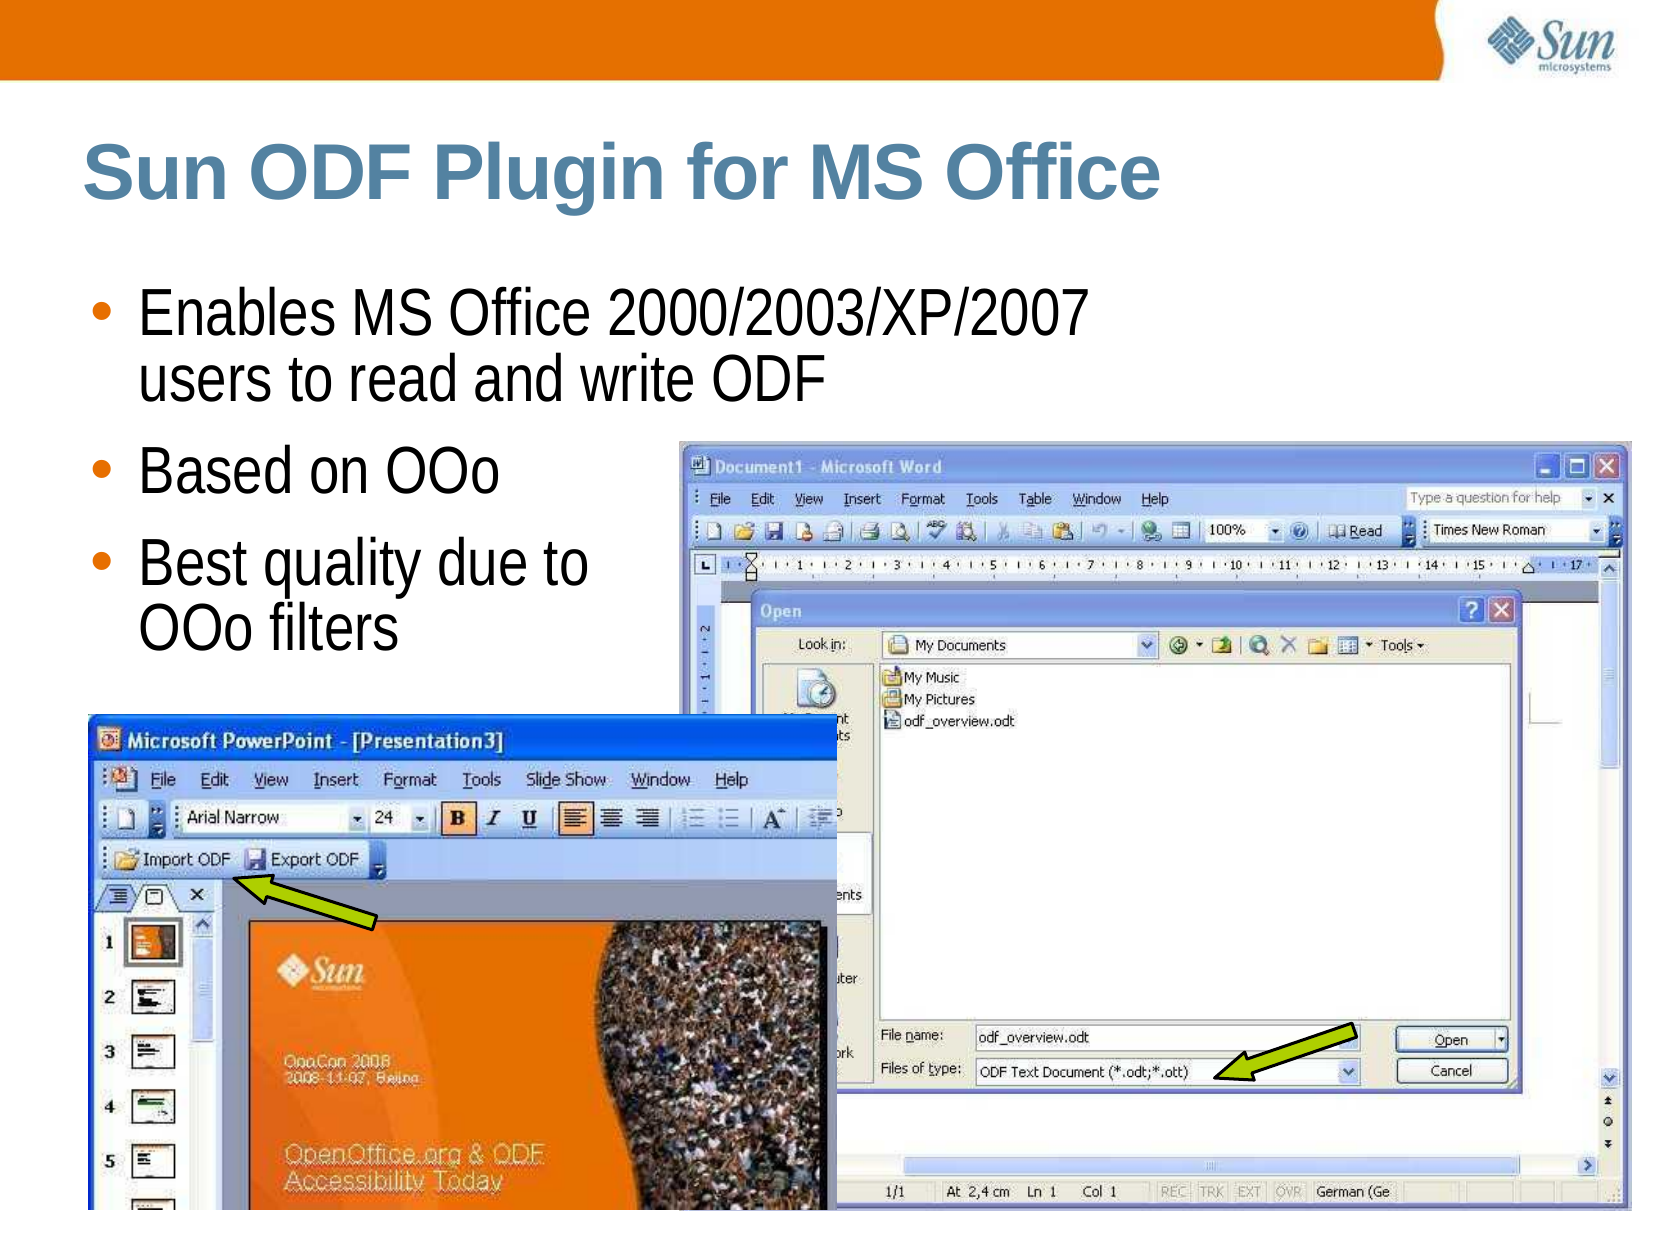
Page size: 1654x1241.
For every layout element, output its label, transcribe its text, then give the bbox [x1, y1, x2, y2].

title Sun ODF Plugin for MS Office [82, 135, 1585, 251]
picture [0, 0, 1654, 83]
list Enables MS Office 2000/2003/XP/2007 users to read and write ODF Based on OOo Best quality due to OOo filters [71, 283, 1595, 1121]
text_box [1214, 1023, 1357, 1081]
text_box [233, 875, 377, 930]
picture [88, 441, 1632, 1211]
